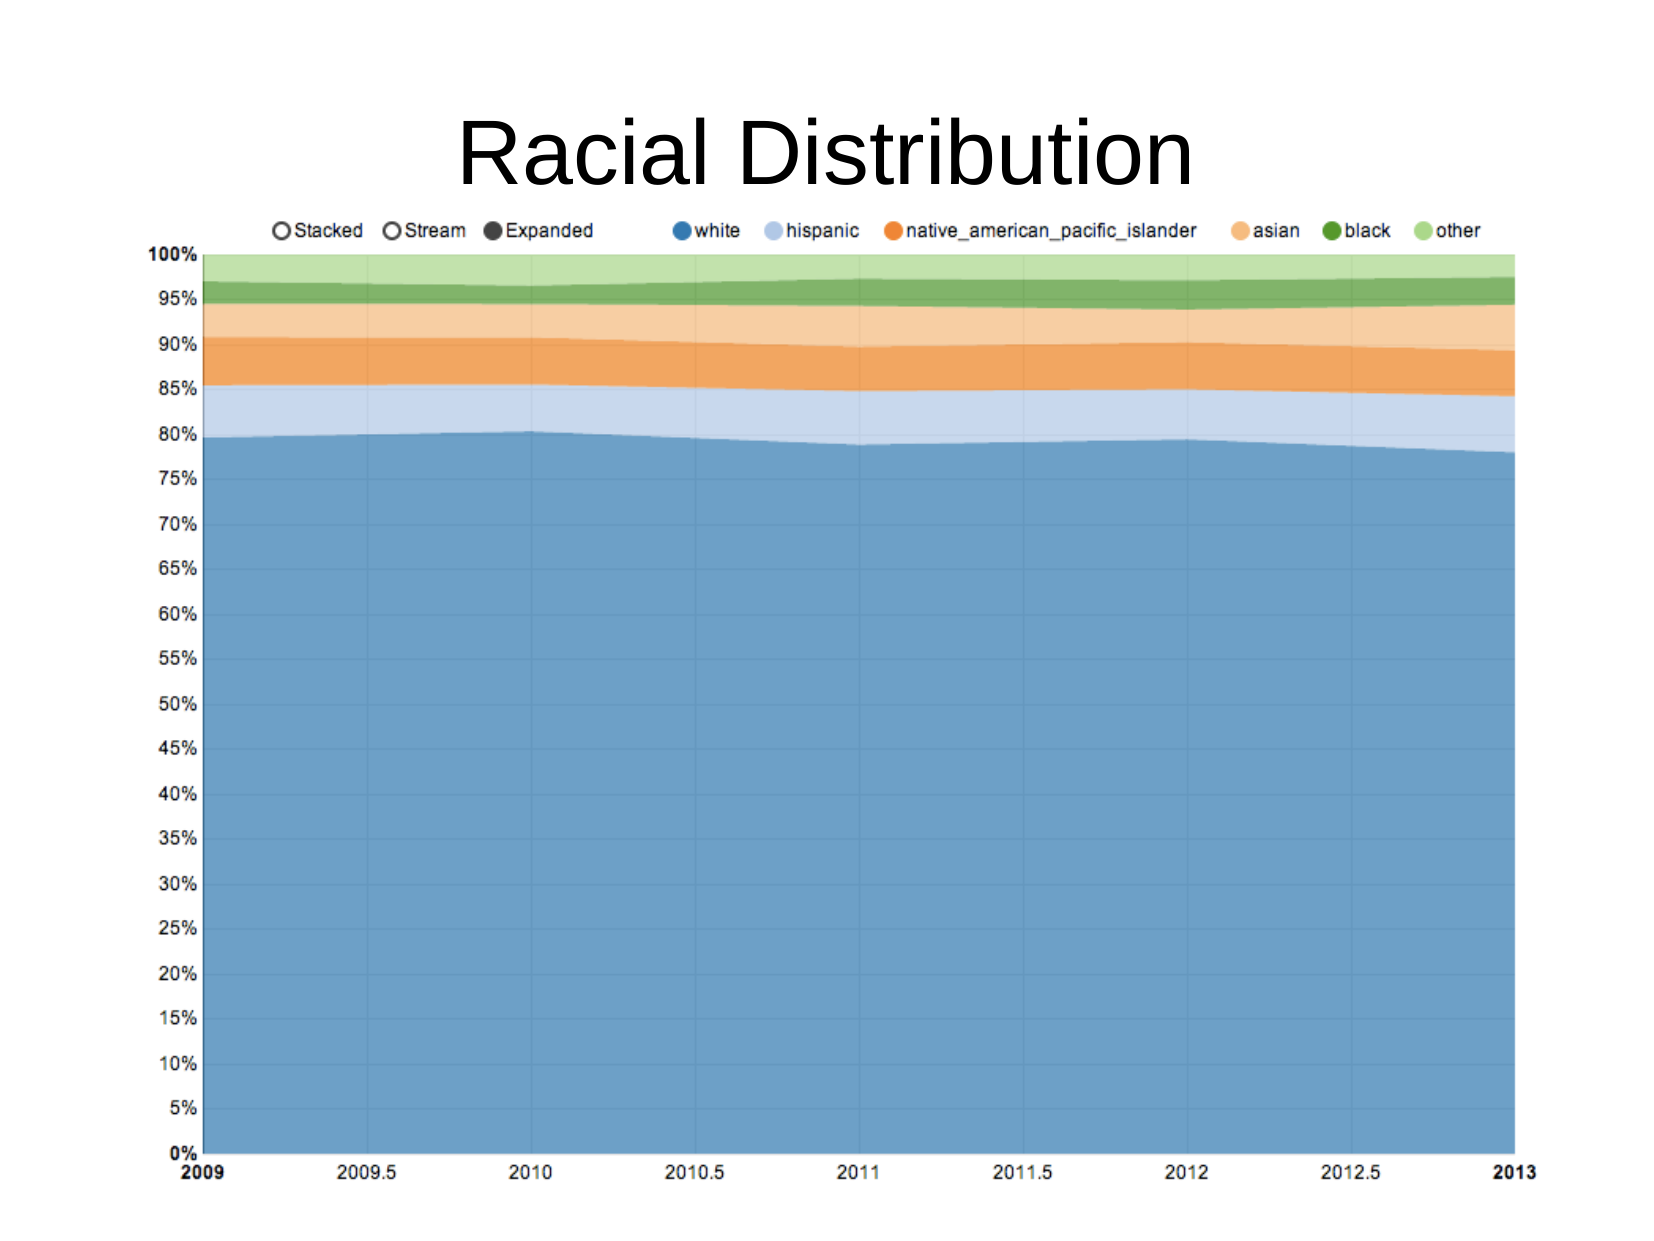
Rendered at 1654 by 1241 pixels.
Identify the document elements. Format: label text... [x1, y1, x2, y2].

picture [110, 209, 1561, 1214]
title Racial Distribution [82, 49, 1571, 257]
